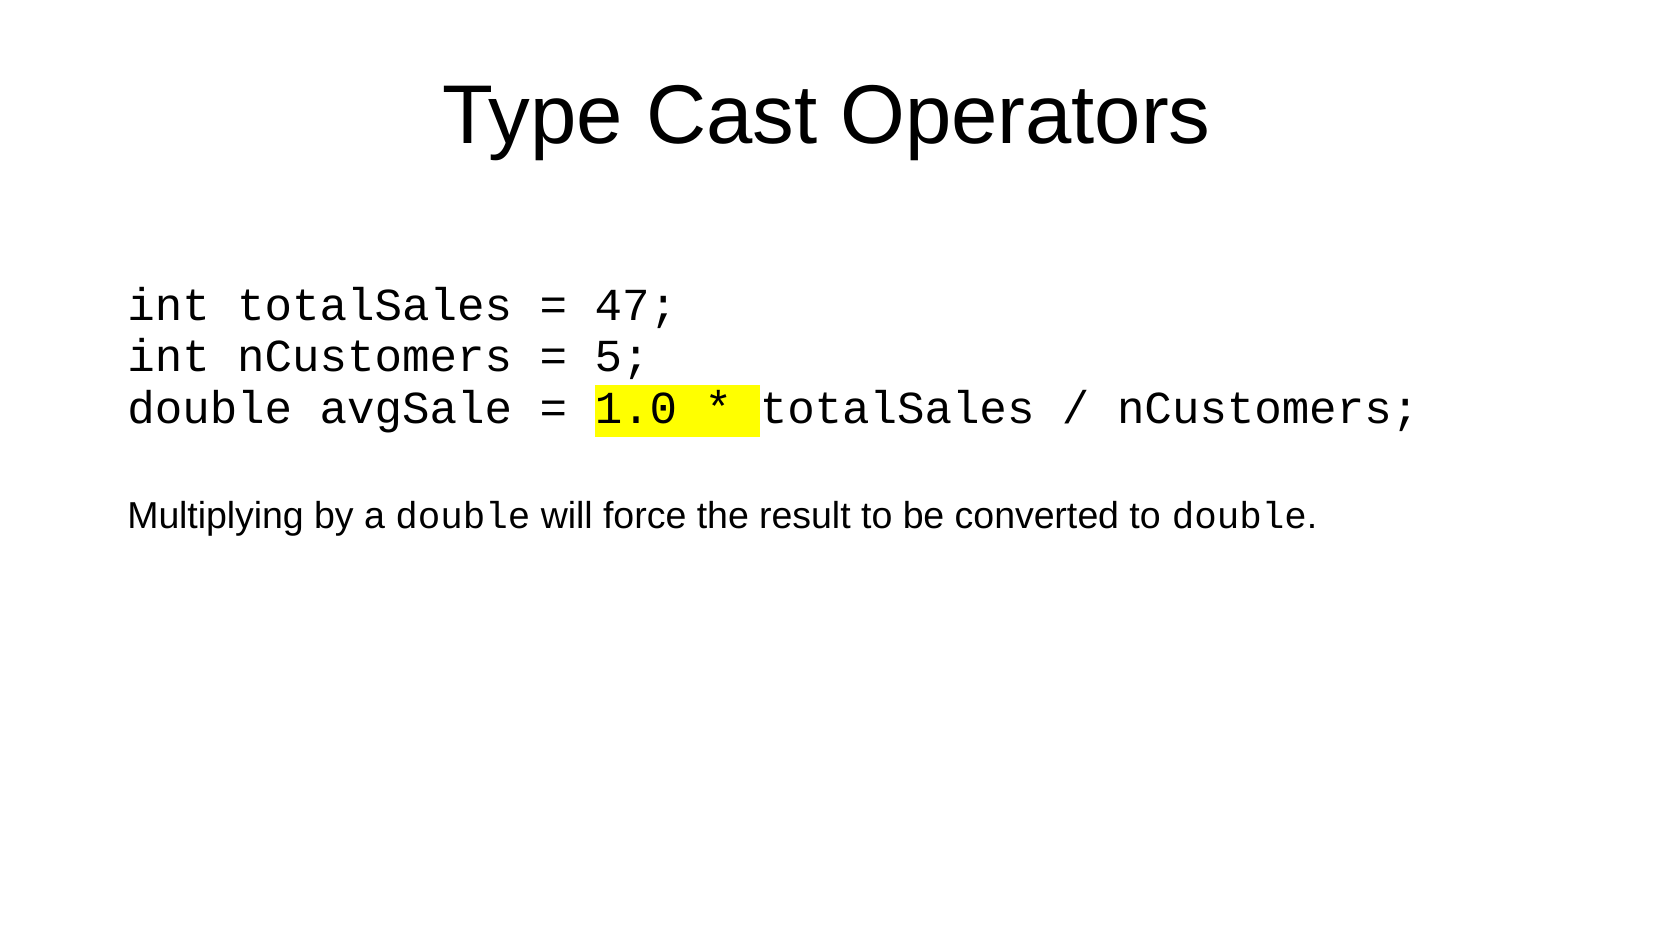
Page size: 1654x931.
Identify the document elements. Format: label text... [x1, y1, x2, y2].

text_box int totalSales = 47; int nCustomers = 5; double avgSale = 1.0 * totalSales / nCustomers; [112, 274, 1435, 445]
text_box Multiplying by a double will force the result to be converted to double. [112, 487, 1333, 548]
title Type Cast Operators [82, 37, 1571, 193]
